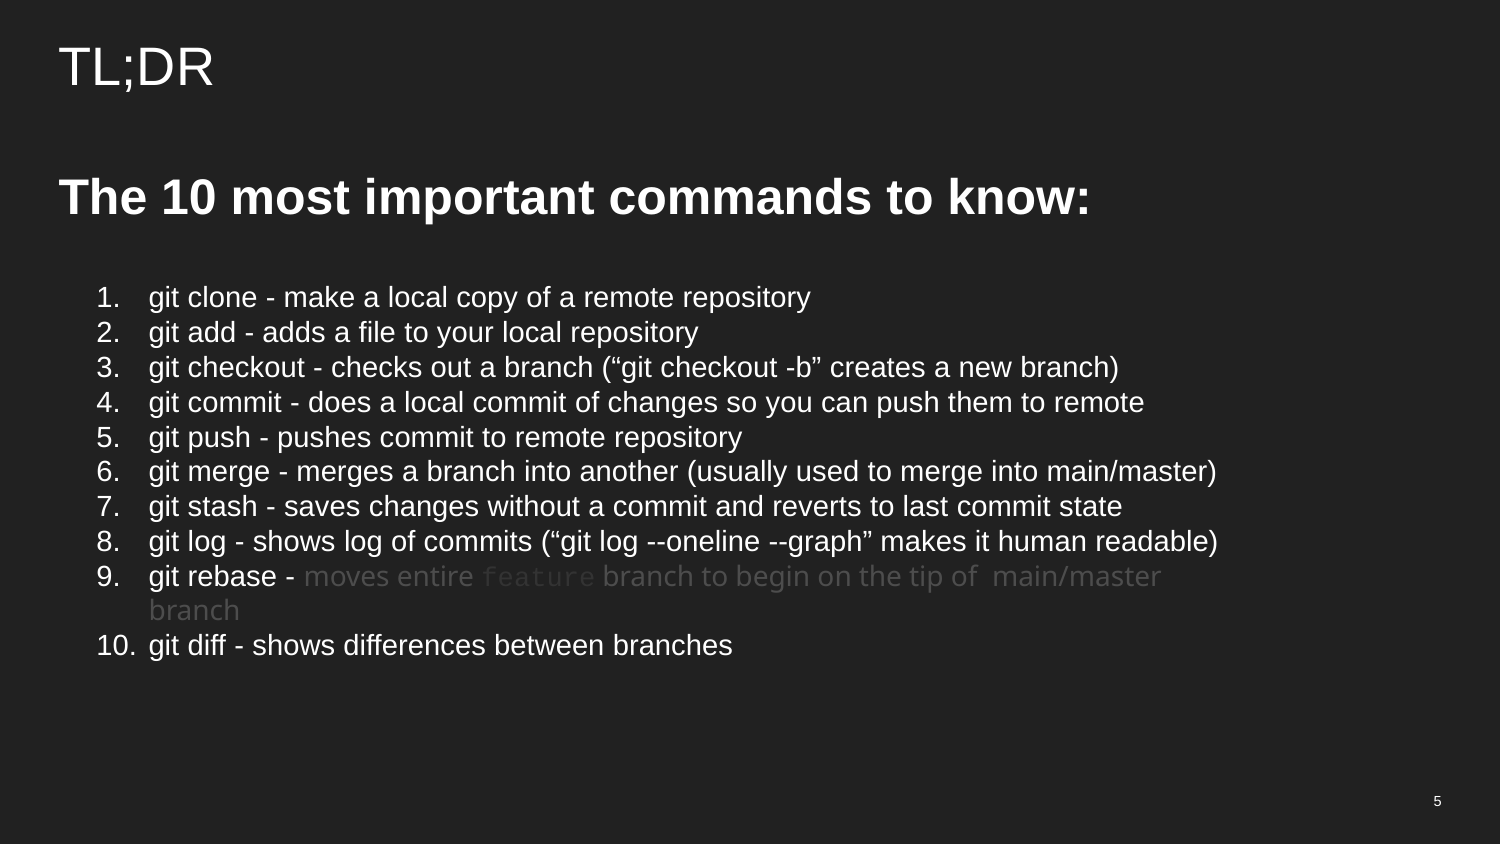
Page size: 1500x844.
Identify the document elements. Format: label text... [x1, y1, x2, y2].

text_box git clone - make a local copy of a remote repository git add - adds a file to your local repository git checkout - checks out a branch (“git checkout -b” creates a new branch) git commit - does a local commit of changes so you can push them to remote git push - pushes commit to remote repository git merge - merges a branch into another (usually used to merge into main/master) git stash - saves changes without a commit and reverts to last commit state git log - shows log of commits (“git log --oneline --graph” makes it human readable) git rebase - moves entire feature branch to begin on the tip of main/master branch git diff - shows differences between branches [58, 262, 1236, 651]
slide_number 1 [1392, 793, 1442, 815]
list The 10 most important commands to know: [58, 161, 1442, 754]
title TL;DR [58, 36, 1442, 130]
